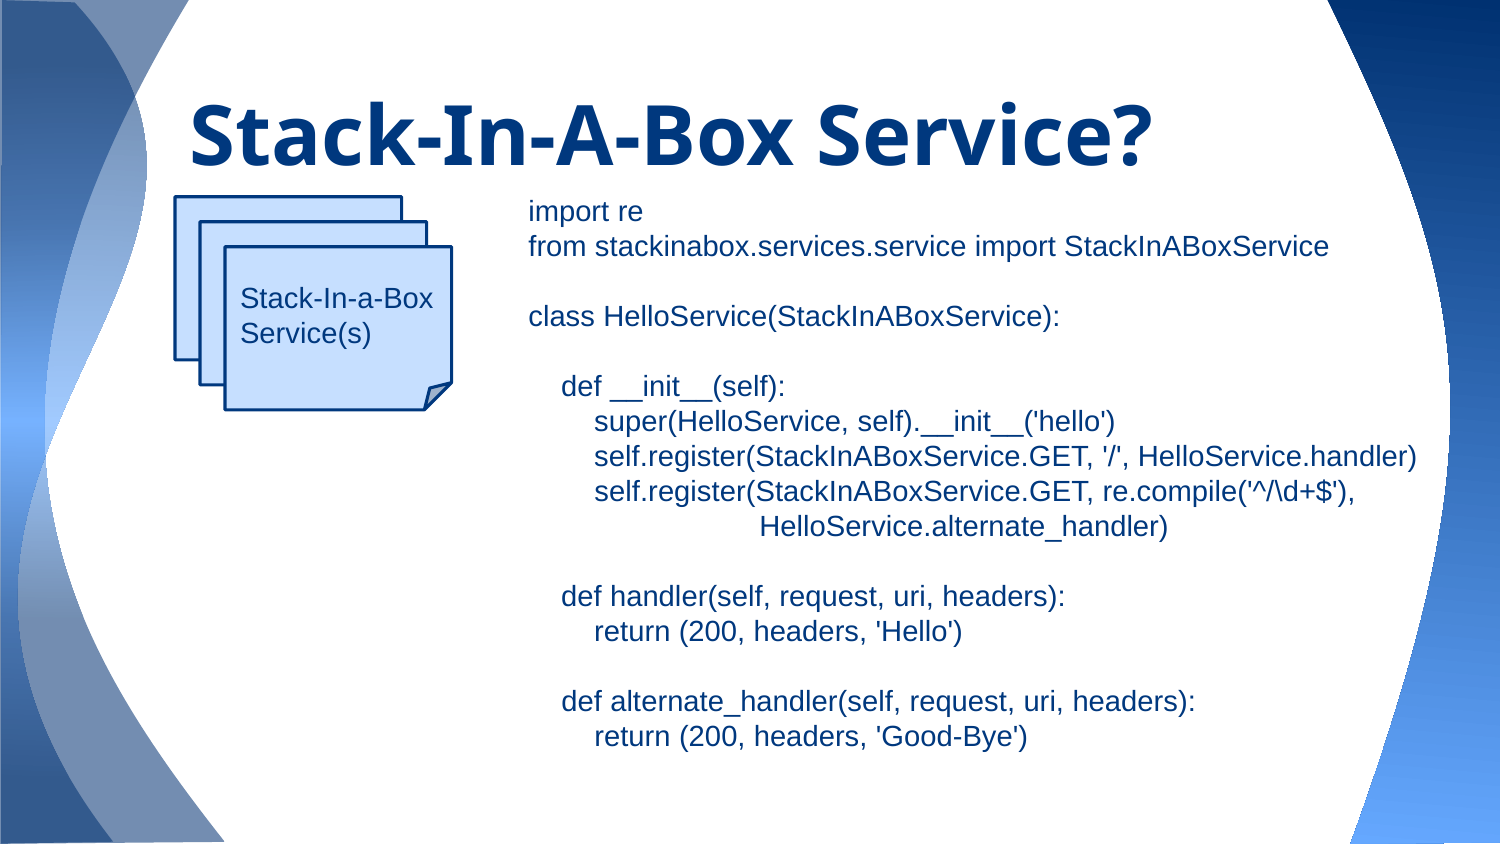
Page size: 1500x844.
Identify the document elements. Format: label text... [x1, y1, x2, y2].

text_box Stack-In-a-Box Service(s) [225, 246, 452, 410]
title Stack-In-A-Box Service? [174, 33, 1425, 197]
text_box [174, 196, 427, 385]
text_box import re from stackinabox.services.service import StackInABoxService class HelloService(StackInABoxService): def __init__(self): super(HelloService, self).__init__('hello') self.register(StackInABoxService.GET, '/', HelloService.handler) self.register(StackInABoxService.GET, re.compile('^/\d+$'), HelloService.alternate_handler) def handler(self, request, uri, headers): return (200, headers, 'Hello') def alternate_handler(self, request, uri, headers): return (200, headers, 'Good-Bye') [513, 177, 1457, 776]
